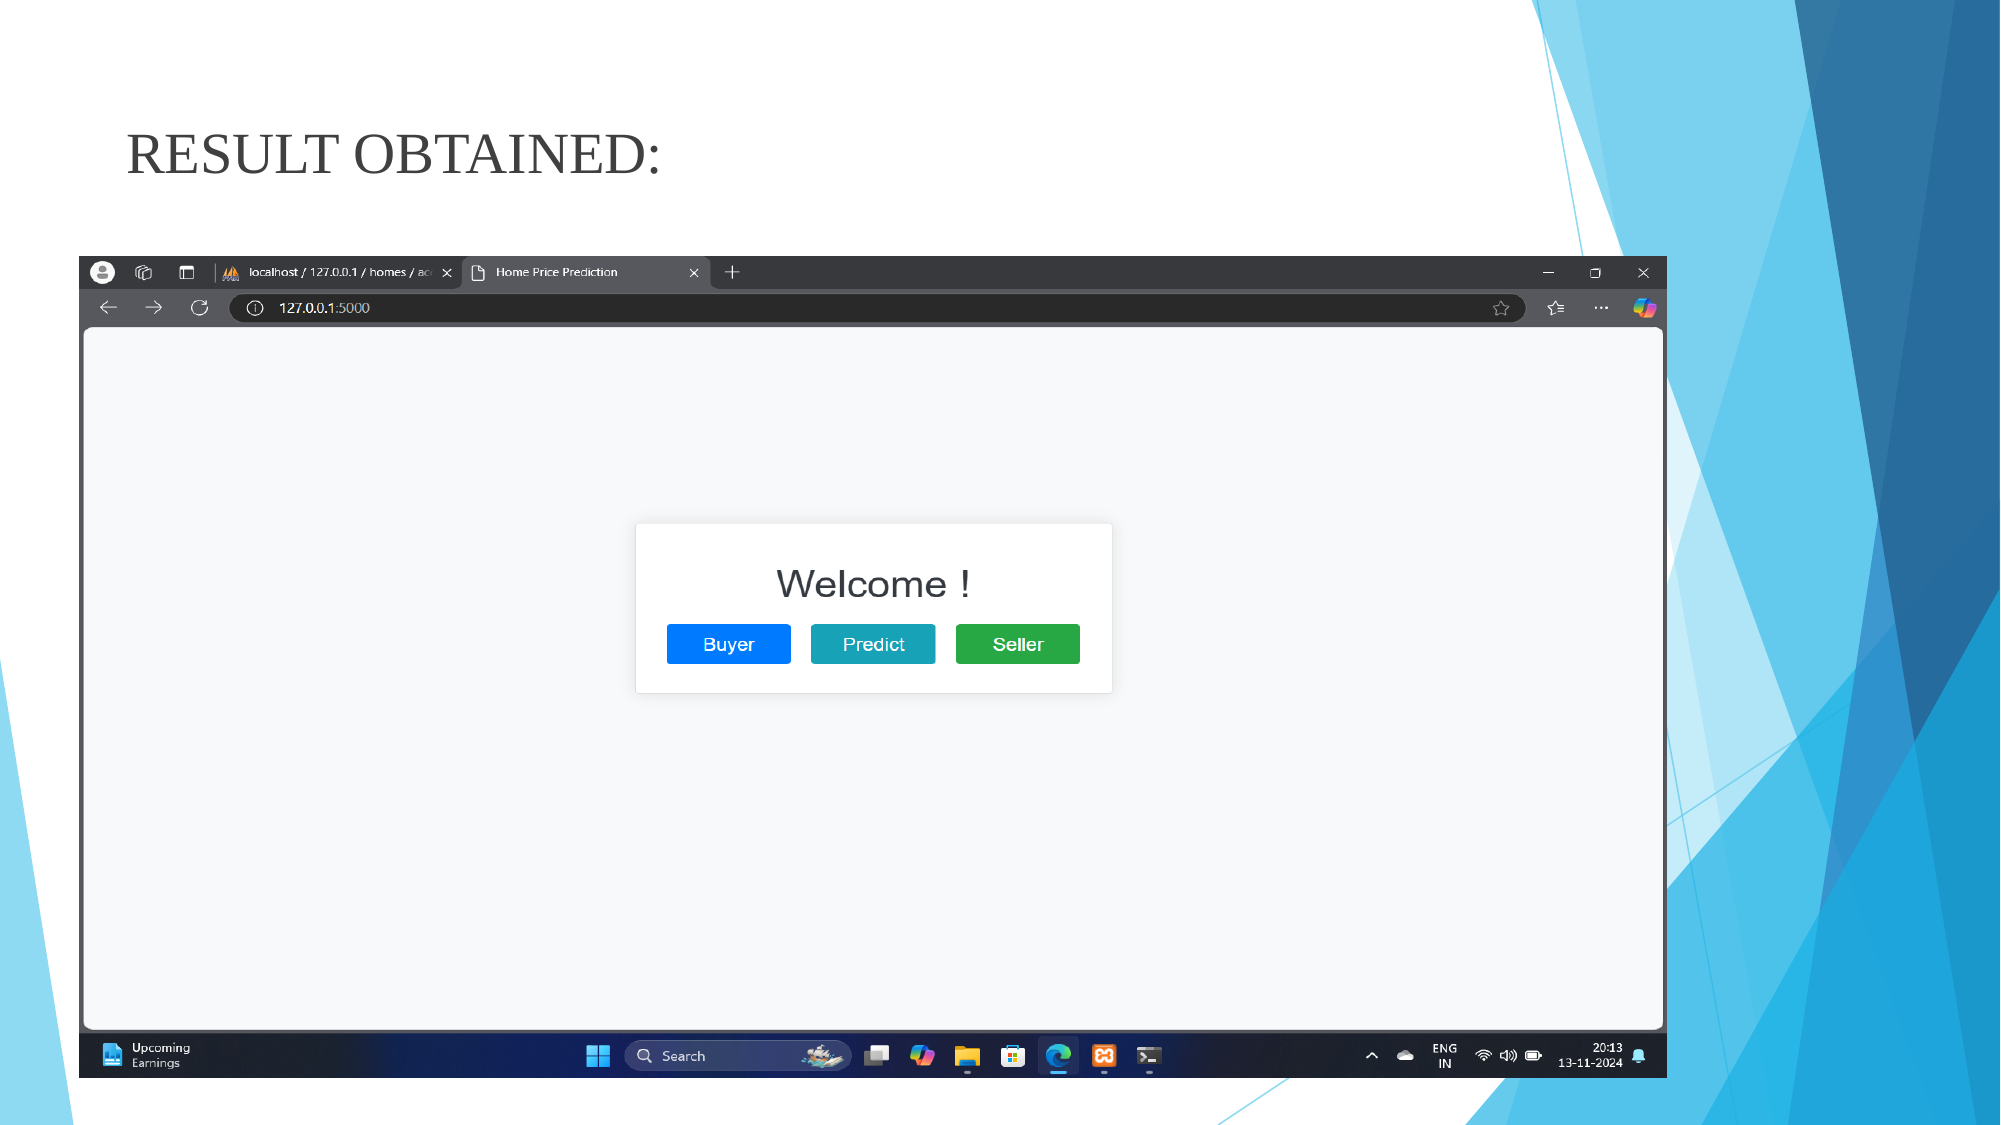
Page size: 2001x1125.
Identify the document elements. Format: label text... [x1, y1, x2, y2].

picture [79, 256, 1667, 1078]
list RESULT OBTAINED: [111, 107, 1522, 256]
